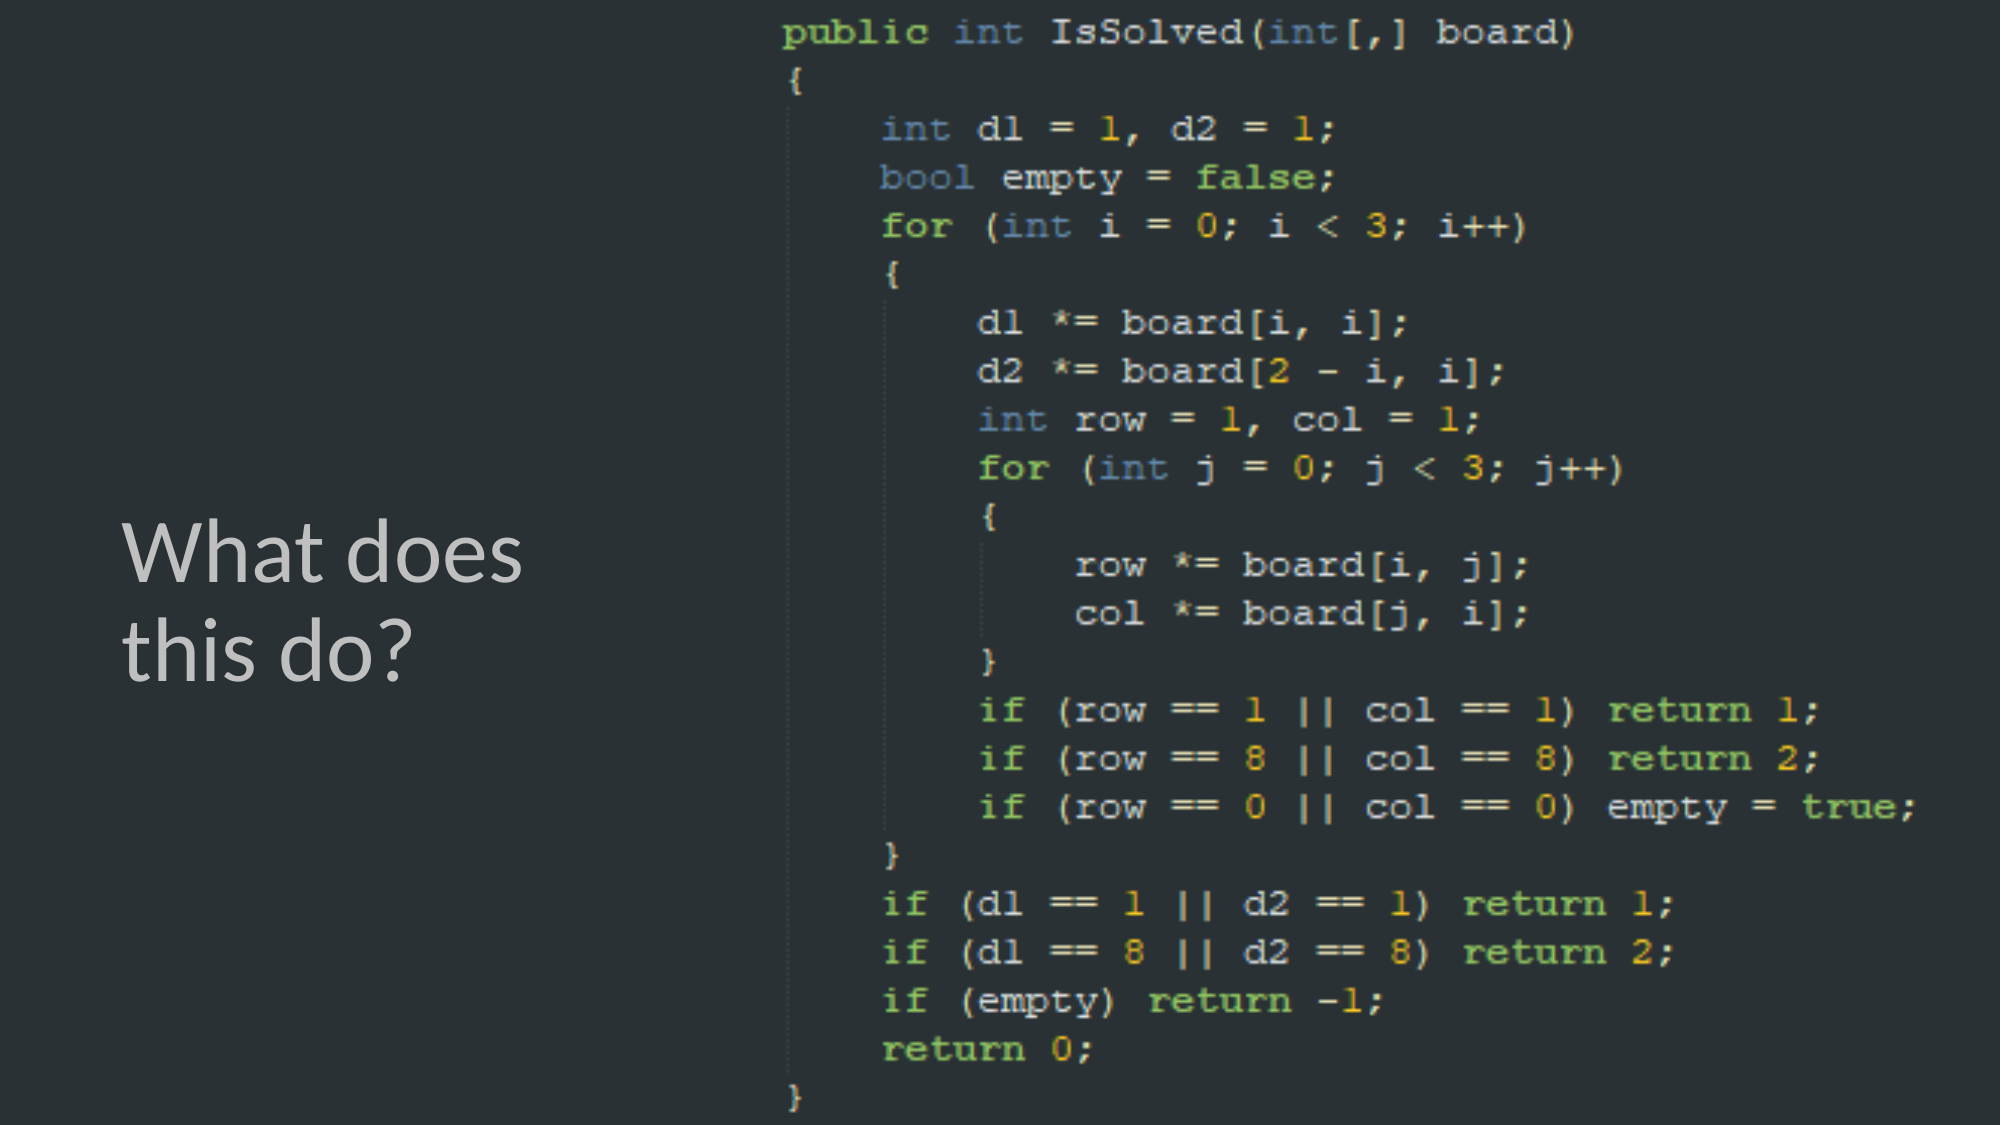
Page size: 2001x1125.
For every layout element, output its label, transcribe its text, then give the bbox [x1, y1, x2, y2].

text_box What does this do? [106, 104, 661, 709]
picture [763, 0, 2000, 1125]
